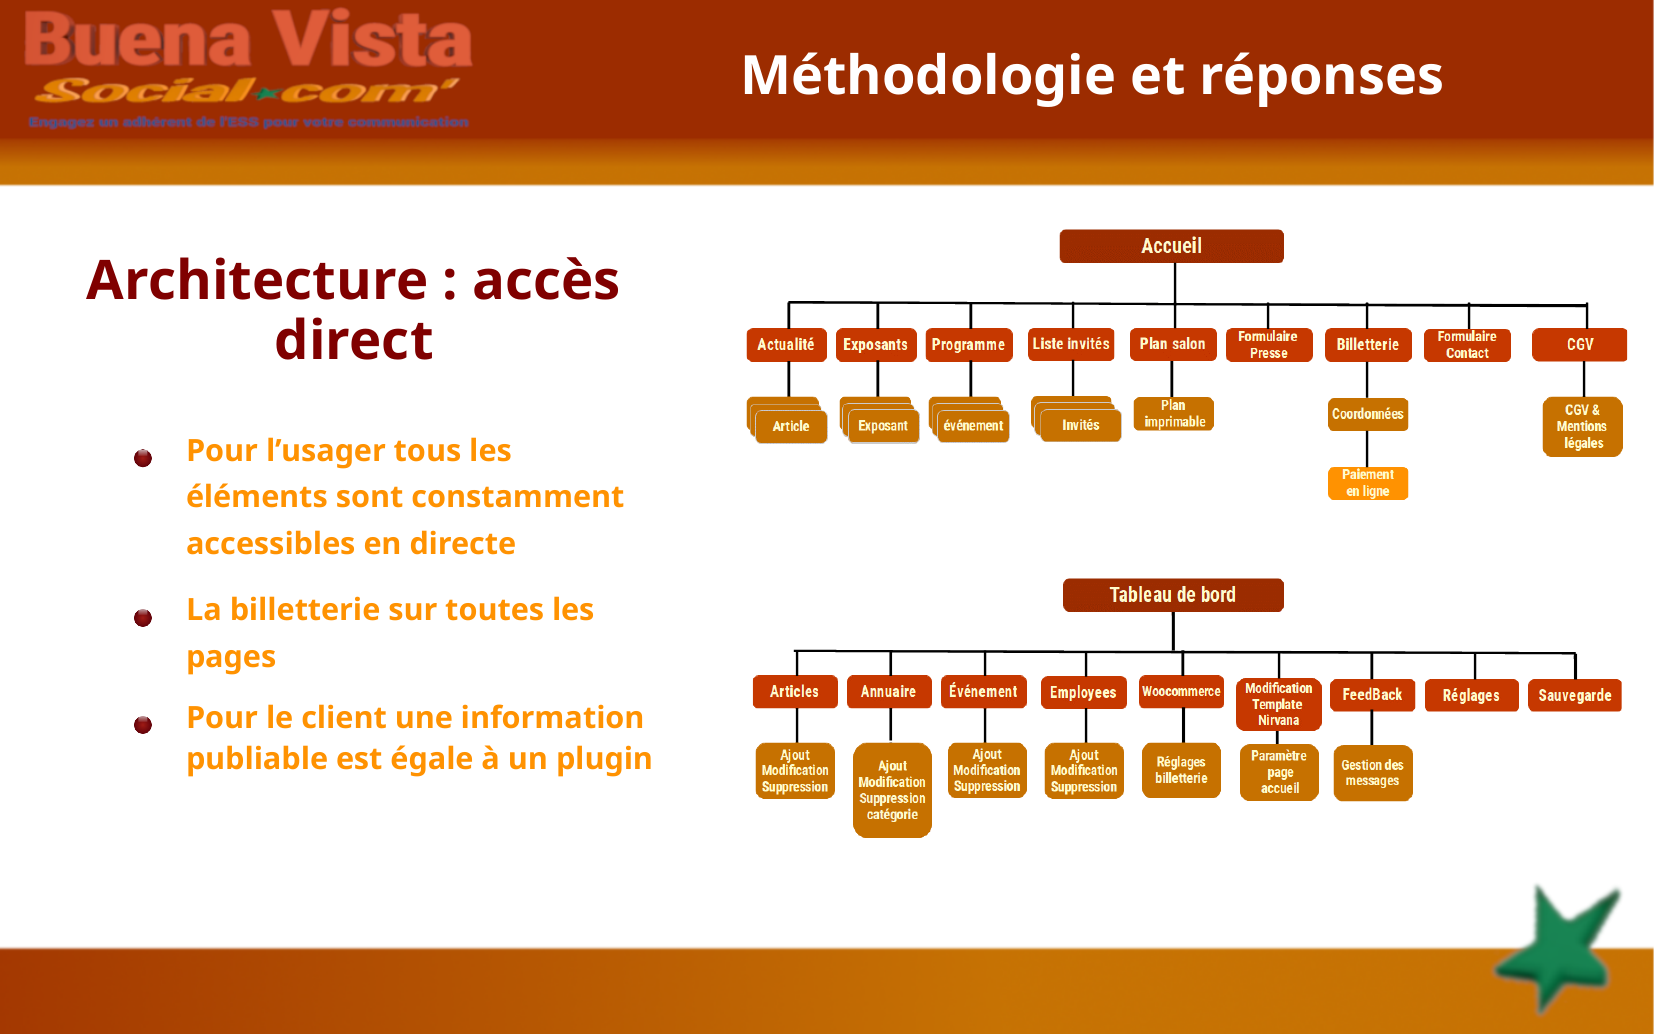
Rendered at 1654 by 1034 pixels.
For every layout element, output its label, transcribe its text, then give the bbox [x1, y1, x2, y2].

list Architecture : accès direct Pour l’usager tous les éléments sont constamment accessibles en directe La billetterie sur toutes les pages Pour le client une information publiable est égale à un plugin [47, 248, 662, 800]
title Méthodologie et réponses [578, 29, 1607, 119]
picture [0, 0, 1654, 1034]
